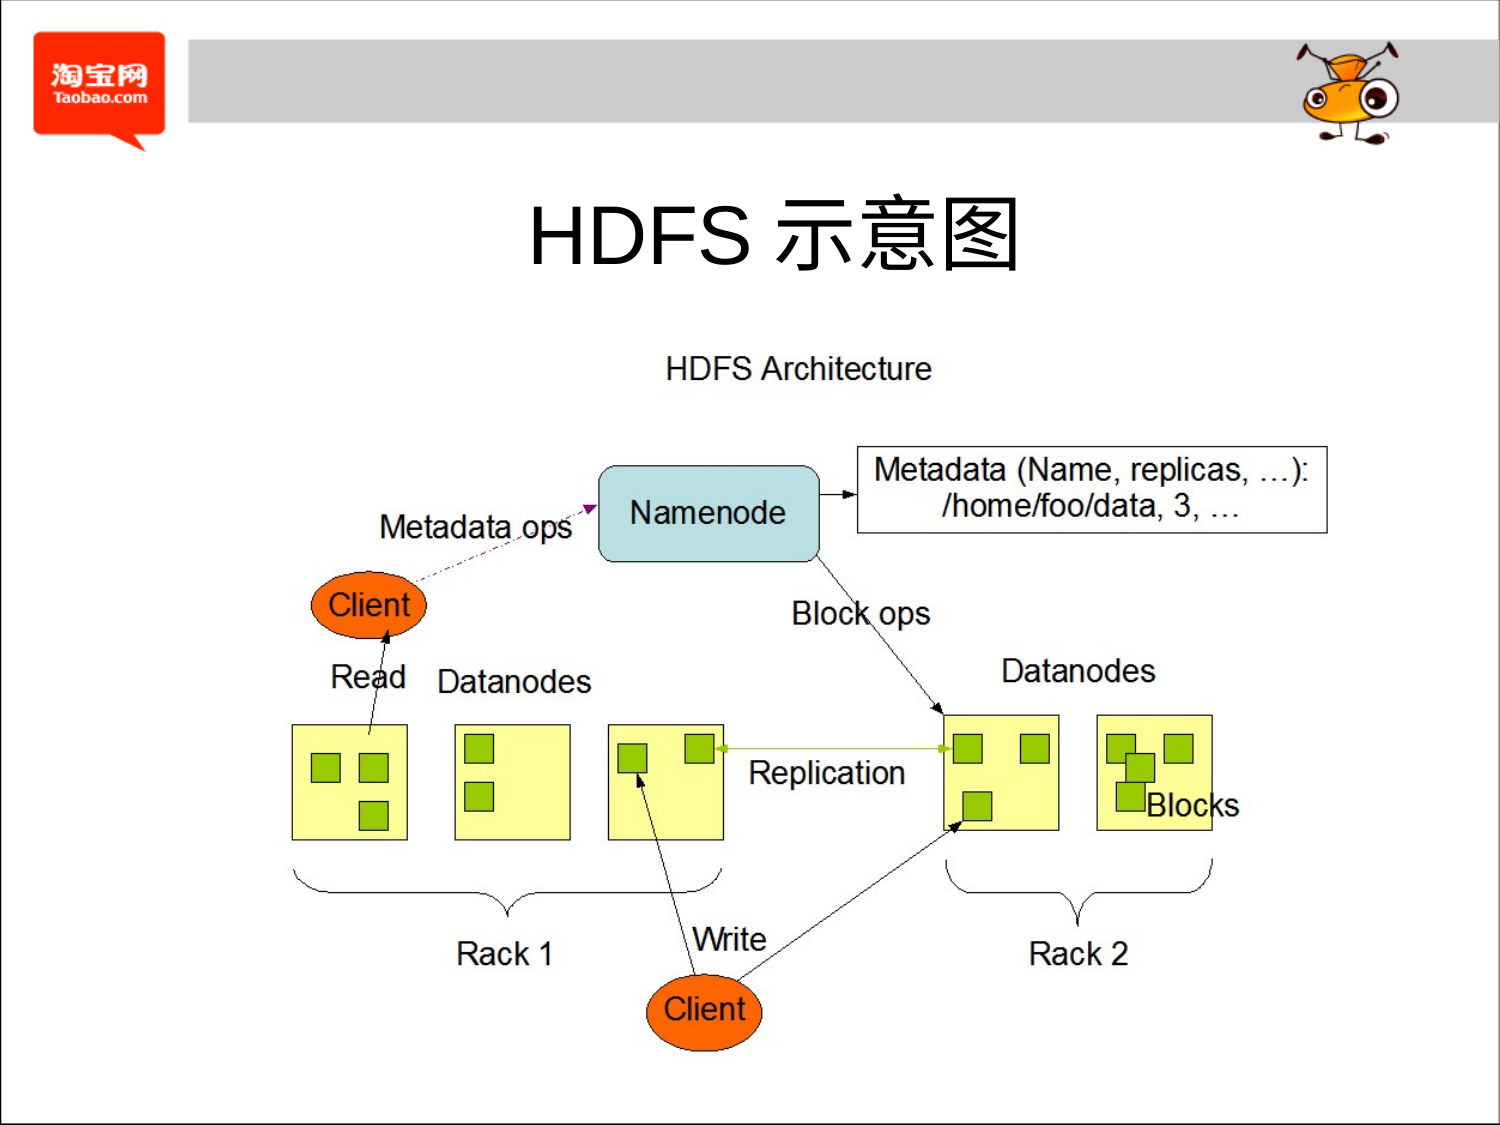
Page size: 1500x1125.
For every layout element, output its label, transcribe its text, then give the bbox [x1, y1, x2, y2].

picture [0, 0, 1500, 1125]
title HDFS示意图 [99, 137, 1450, 325]
